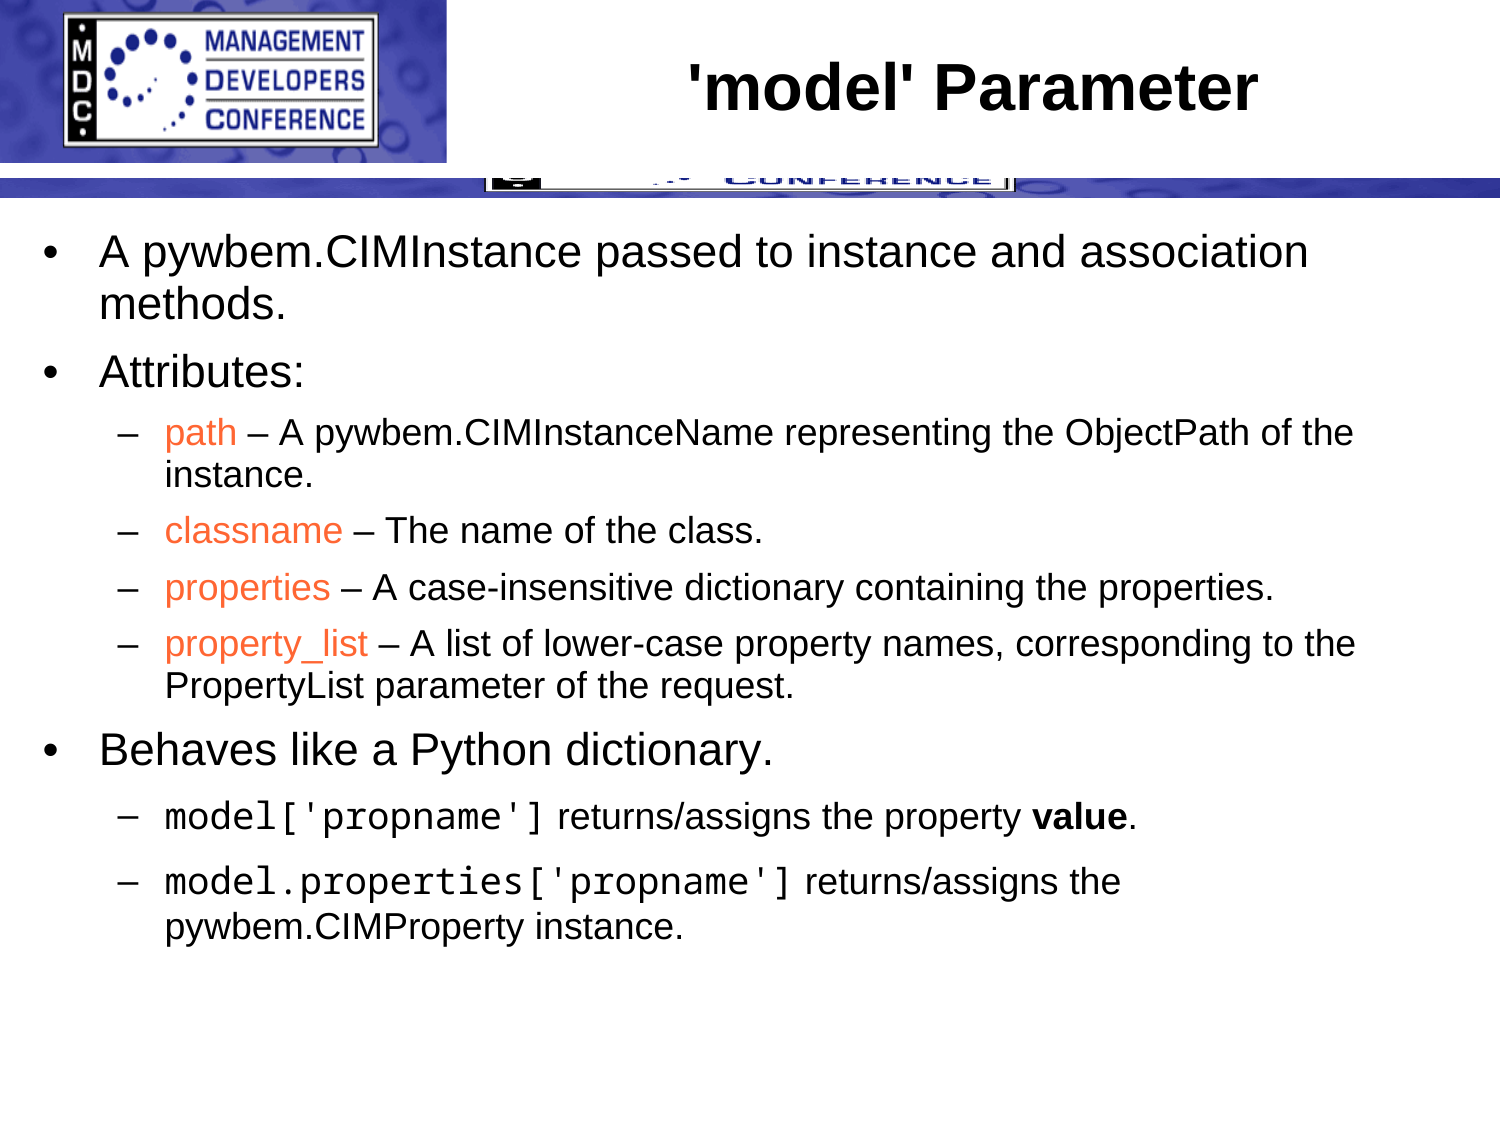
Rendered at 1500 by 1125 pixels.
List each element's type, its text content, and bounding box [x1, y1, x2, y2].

list A pywbem.CIMInstance passed to instance and association methods. Attributes: path – A pywbem.CIMInstanceName representing the ObjectPath of the instance. classname – The name of the class. properties – A case-insensitive dictionary containing the properties. property_list – A list of lower-case property names, corresponding to the PropertyList parameter of the request. Behaves like a Python dictionary. model['propname'] returns/assigns the property value. model.properties['propname'] returns/assigns the pywbem.CIMProperty instance. [42, 226, 1433, 1082]
title 'model' Parameter [447, 0, 1500, 176]
picture [0, 178, 1500, 198]
picture [0, 0, 447, 163]
